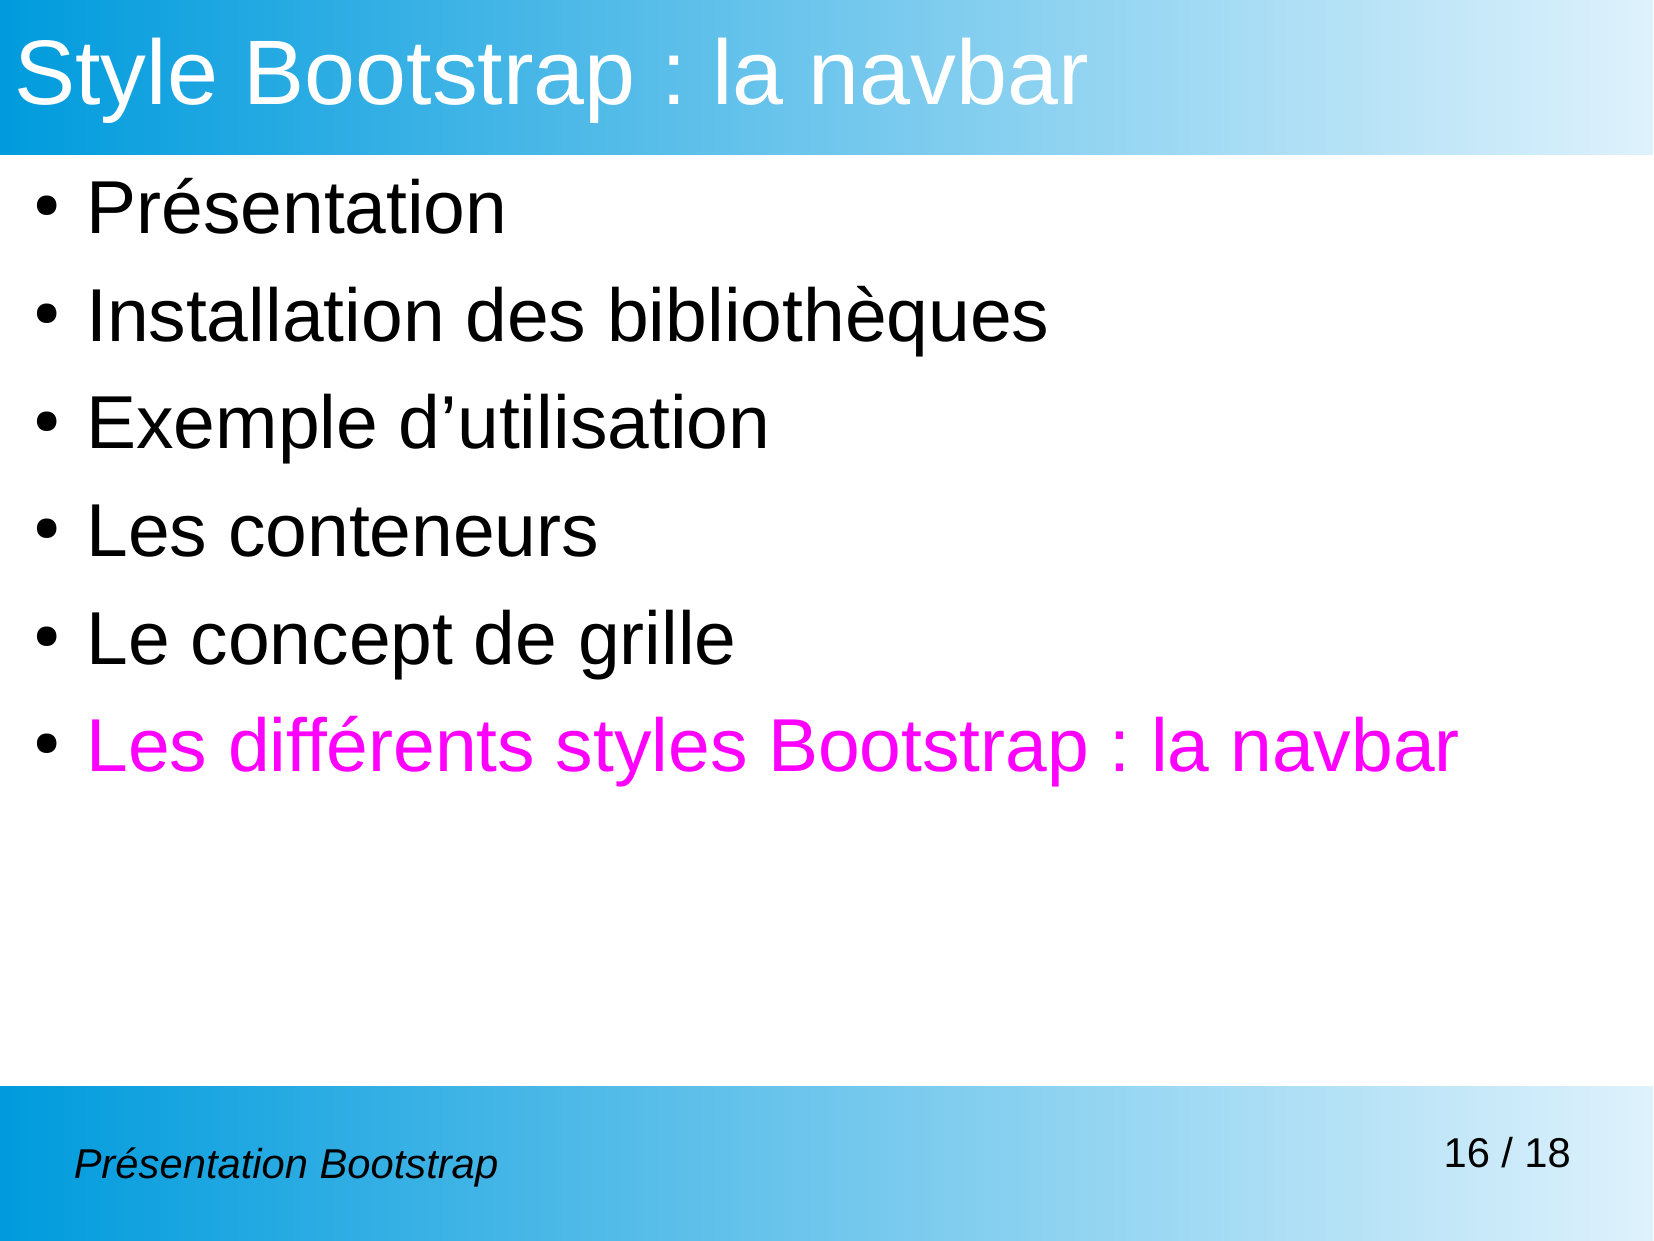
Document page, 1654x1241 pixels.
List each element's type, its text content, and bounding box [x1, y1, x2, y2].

text_box Présentation Installation des bibliothèques Exemple d’utilisation Les conteneurs Le concept de grille Les différents styles Bootstrap : la navbar [15, 165, 1594, 980]
title Style Bootstrap : la navbar [14, 20, 1503, 126]
